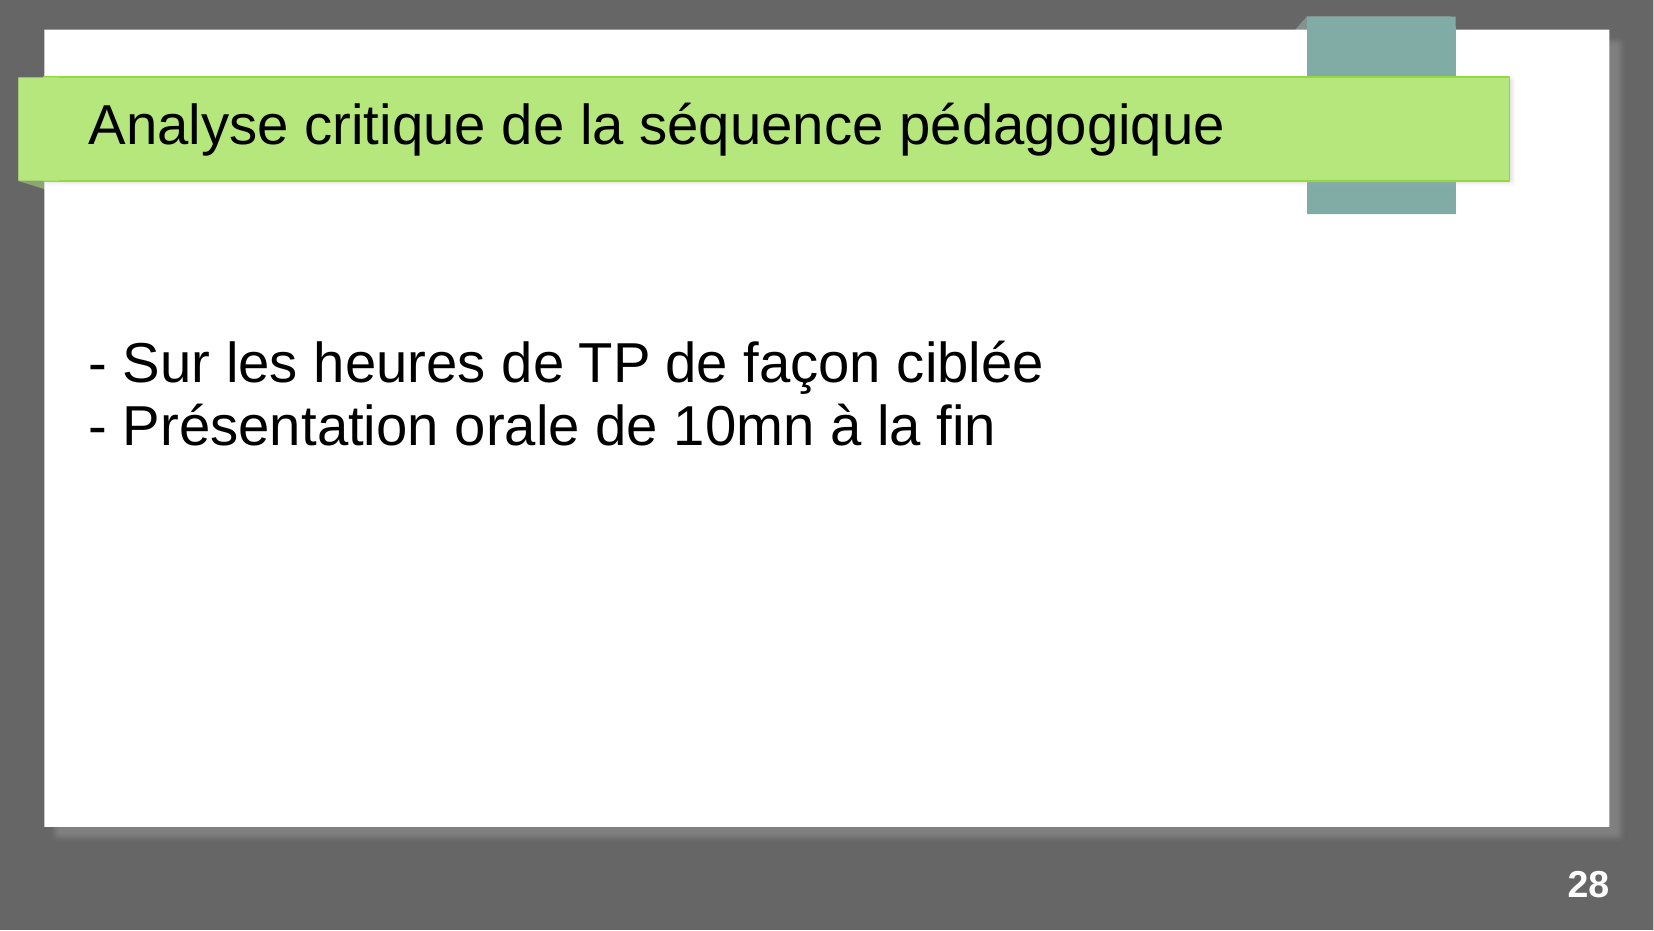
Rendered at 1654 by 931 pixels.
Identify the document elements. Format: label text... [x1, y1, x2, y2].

title - Sur les heures de TP de façon ciblée - Présentation orale de 10mn à la fin [88, 257, 1506, 532]
title Analyse critique de la séquence pédagogique [88, 73, 1506, 178]
text_box <numéro> [974, 856, 1625, 916]
